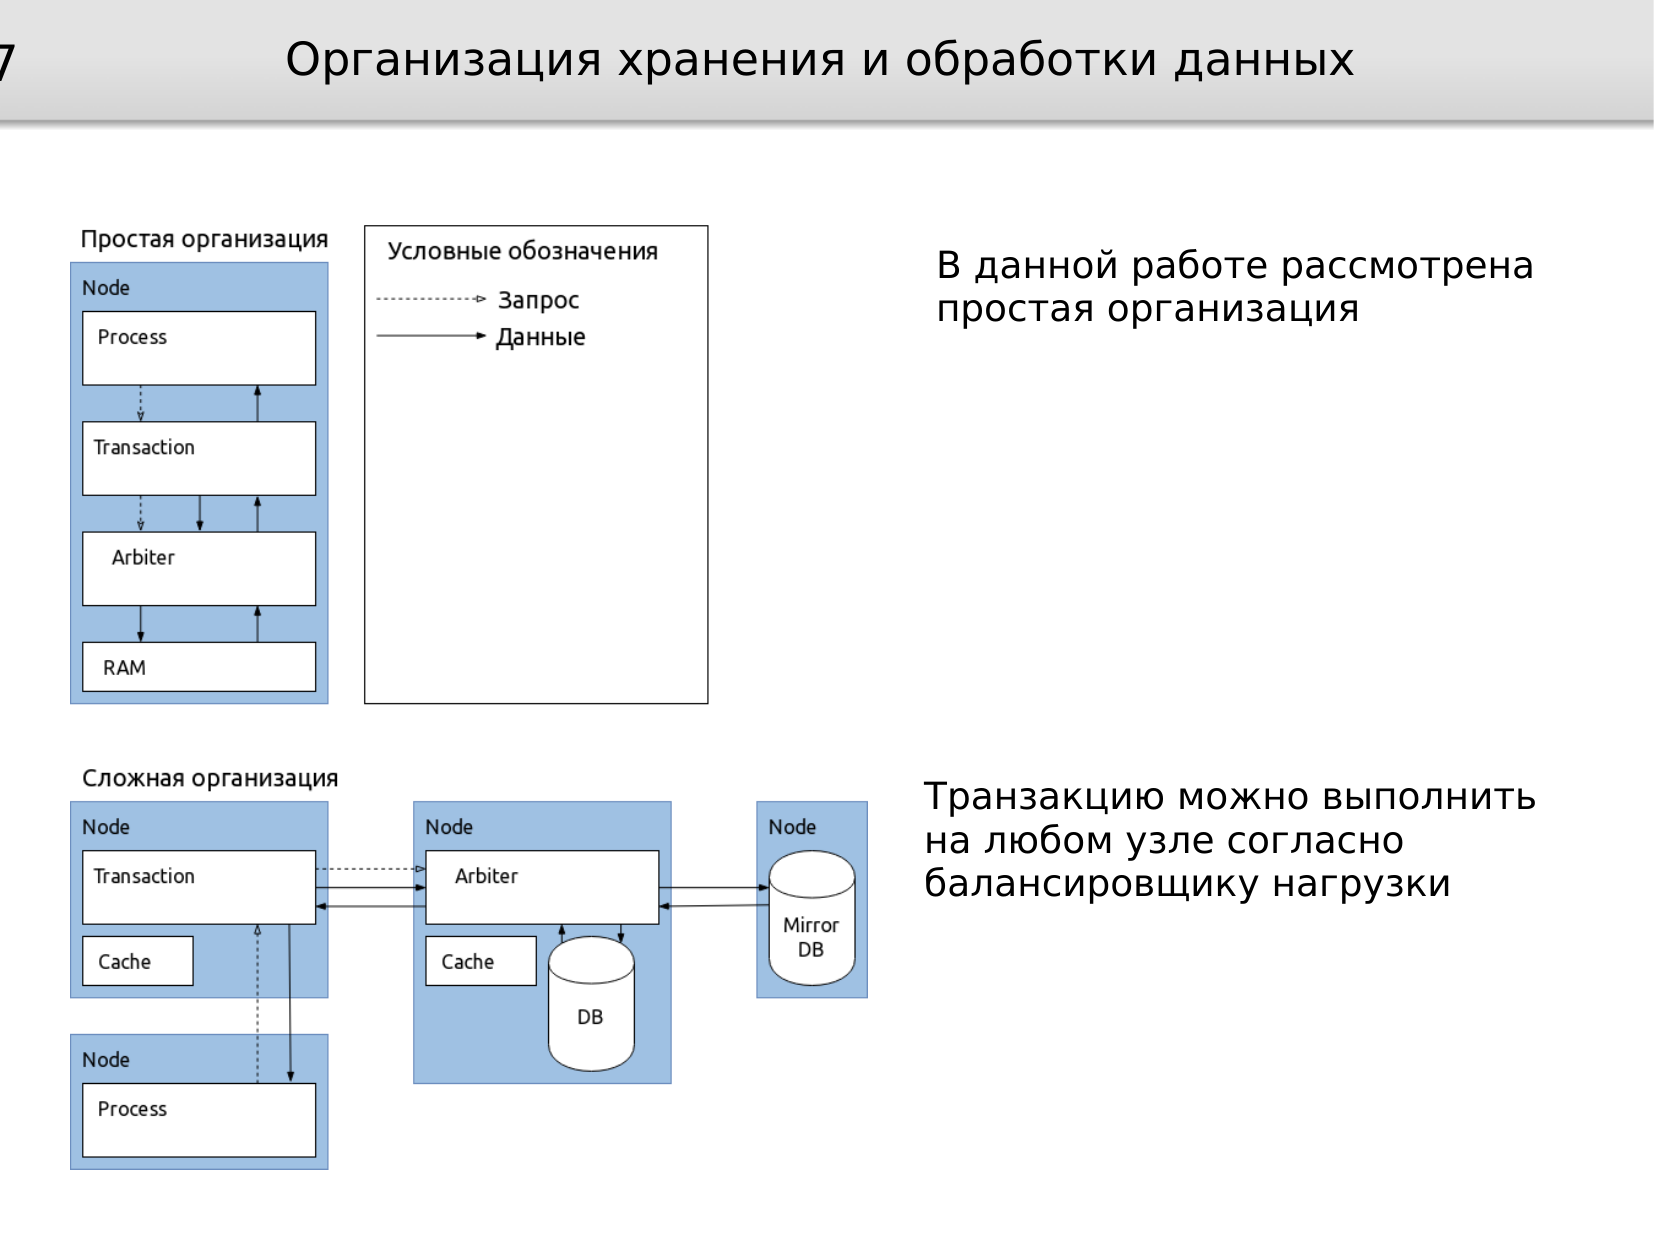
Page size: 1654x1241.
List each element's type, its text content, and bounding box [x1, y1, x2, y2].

picture [0, 0, 1654, 1241]
picture [0, 49, 9, 70]
text_box В данной работе рассмотрена простая организация [921, 236, 1583, 438]
text_box Транзакцию можно выполнить на любом узле согласно балансировщику нагрузки [909, 767, 1571, 969]
title Организация хранения и обработки данных [271, 23, 1371, 95]
